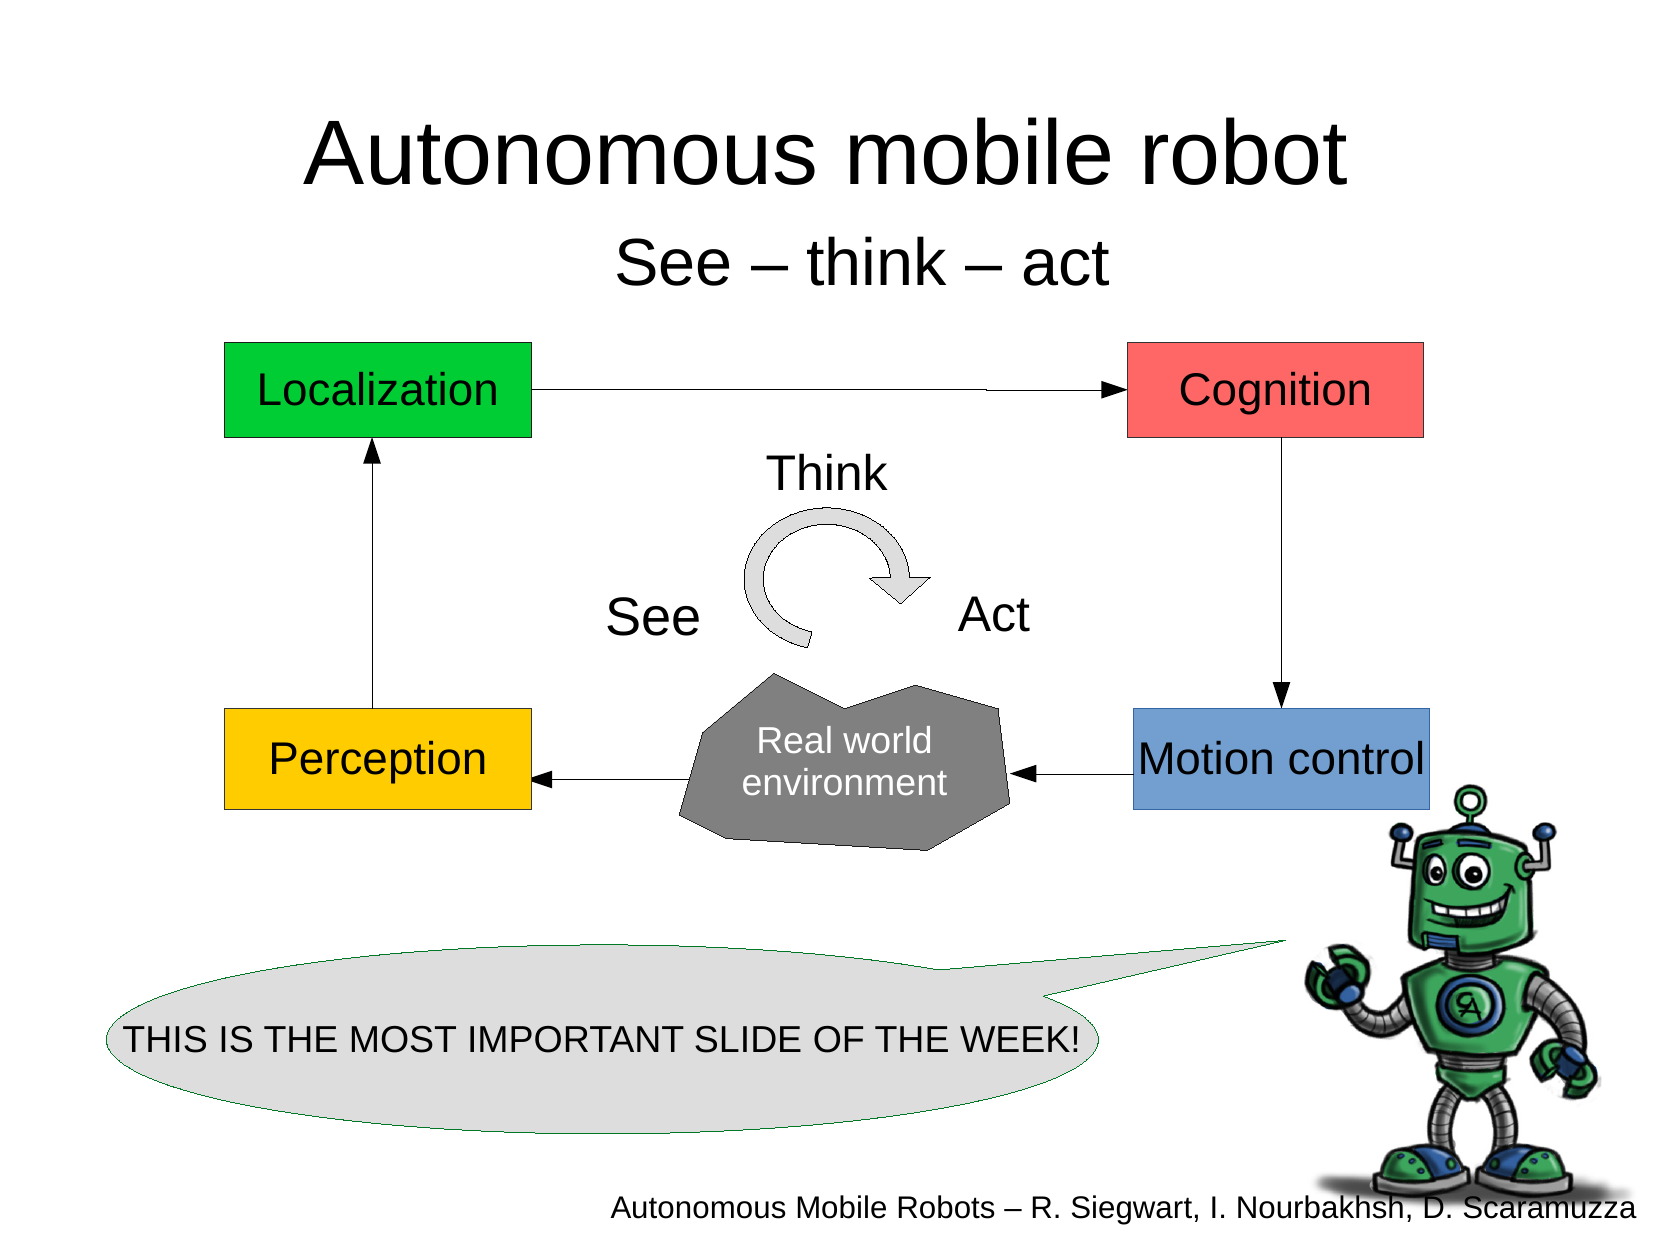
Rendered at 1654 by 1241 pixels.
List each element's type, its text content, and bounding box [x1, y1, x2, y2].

text_box Act [943, 578, 1063, 706]
text_box Localization [224, 342, 532, 438]
text_box See [590, 578, 727, 706]
text_box Autonomous Mobile Robots – R. Siegwart, I. Nourbakhsh, D. Scaramuzza [595, 1183, 1654, 1233]
picture [1287, 757, 1654, 1183]
list See – think – act [82, 225, 1571, 945]
text_box THIS IS THE MOST IMPORTANT SLIDE OF THE WEEK! [106, 940, 1286, 1134]
text_box Cognition [1127, 342, 1424, 438]
title Autonomous mobile robot [82, 49, 1571, 225]
text_box Motion control [1133, 708, 1430, 810]
text_box [744, 509, 931, 648]
text_box Think [750, 438, 903, 509]
text_box Real world environment [679, 673, 1010, 851]
text_box Perception [224, 708, 532, 810]
